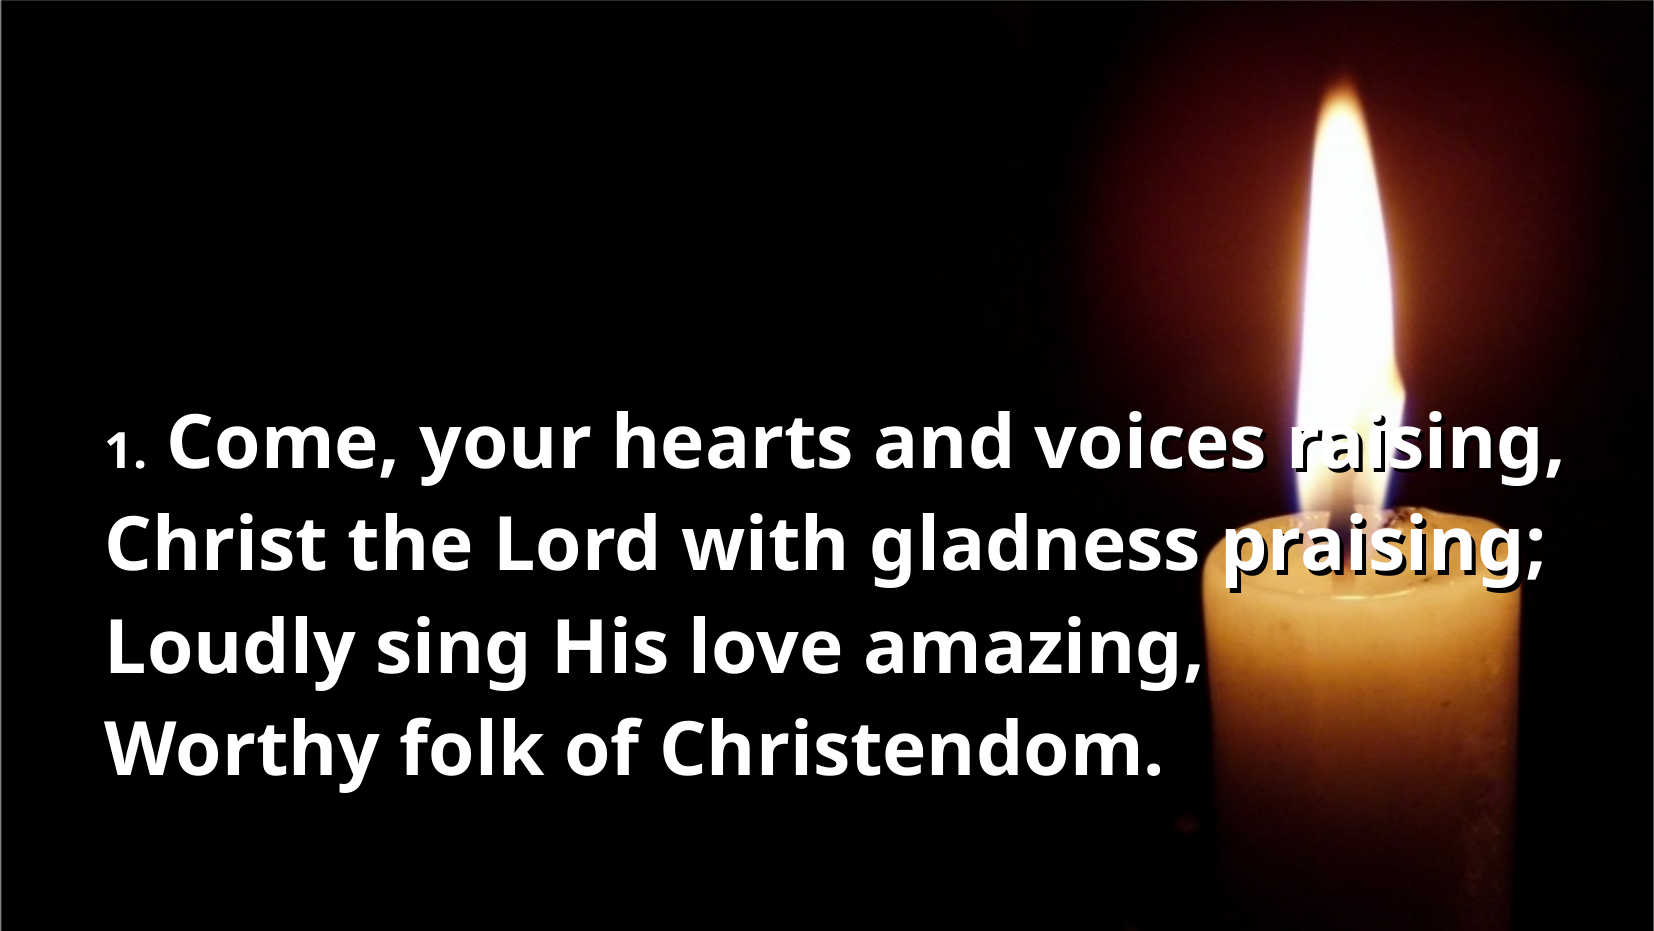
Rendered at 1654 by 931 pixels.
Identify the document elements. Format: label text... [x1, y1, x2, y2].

text_box 1. Come, your hearts and voices raising, Christ the Lord with gladness praising; Loudly sing His love amazing, Worthy folk of Christendom. [90, 380, 1591, 796]
picture [0, 0, 1654, 931]
